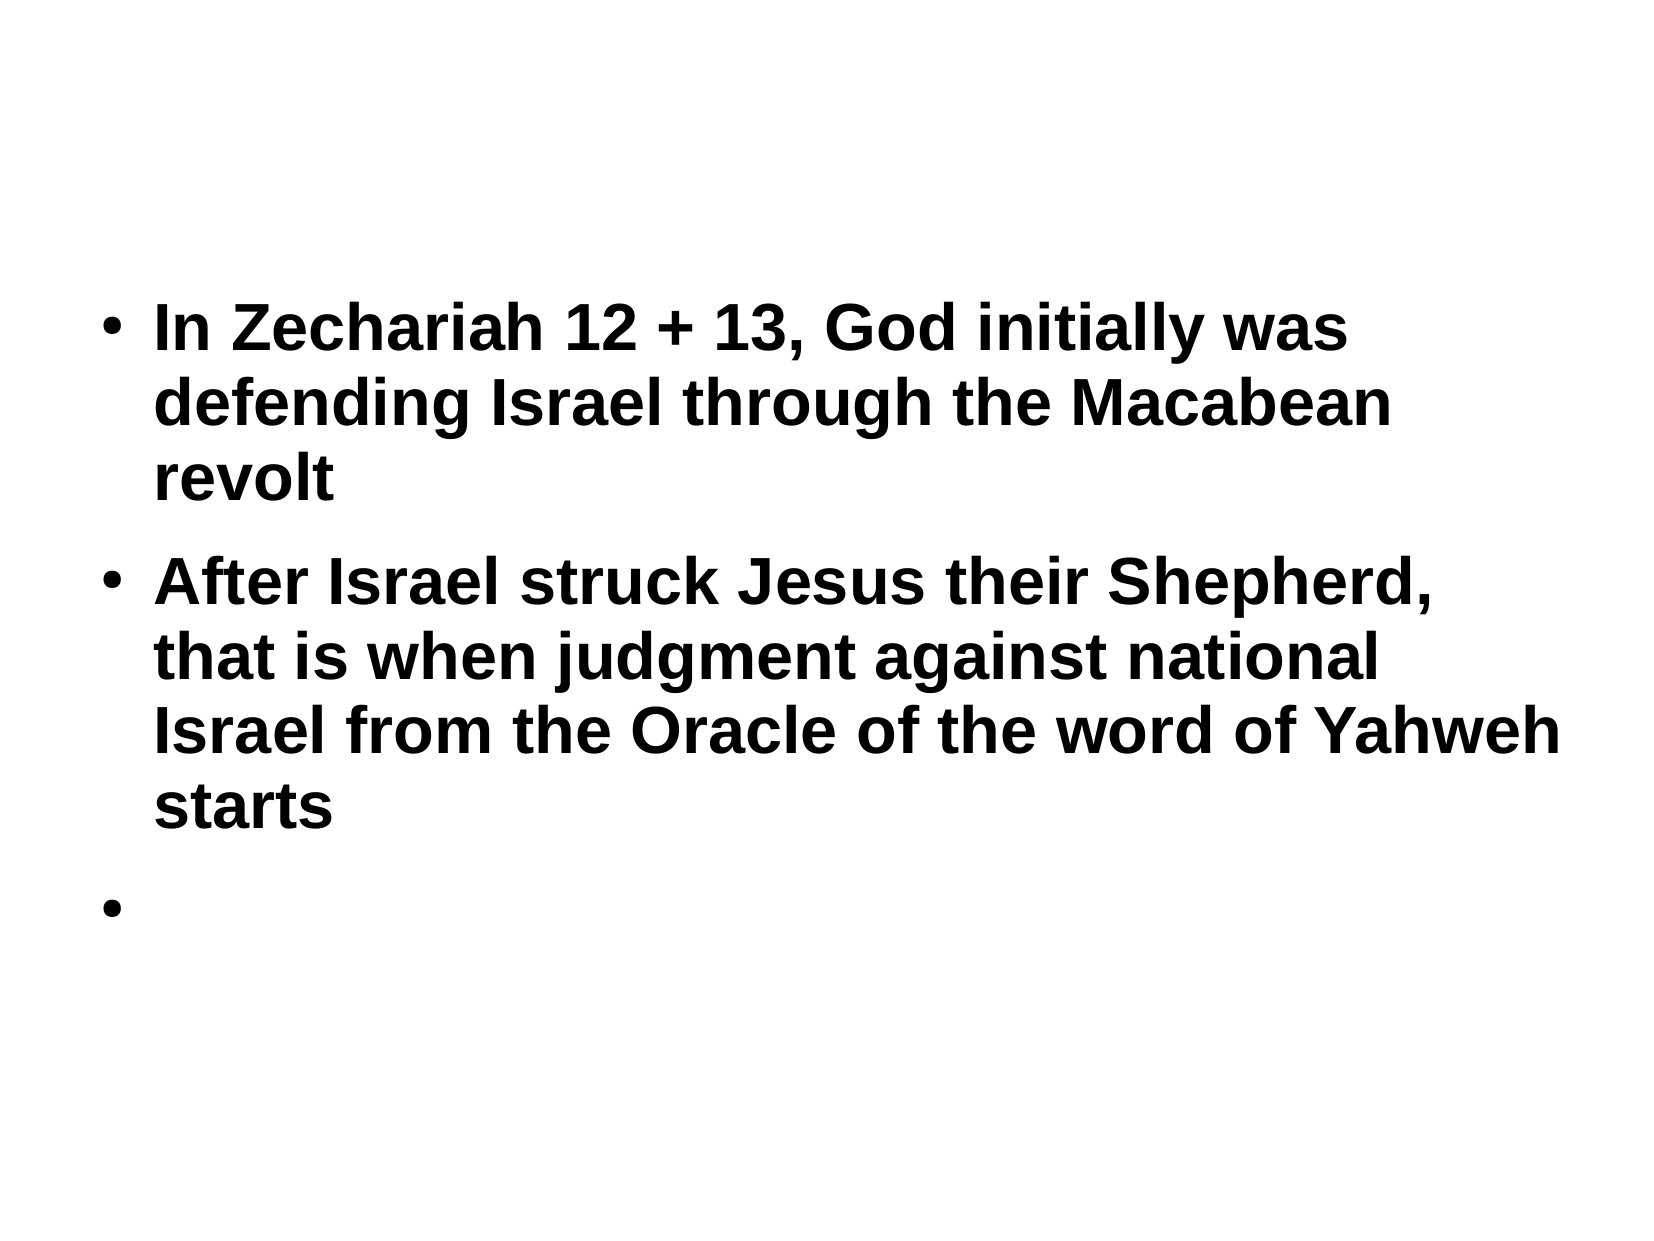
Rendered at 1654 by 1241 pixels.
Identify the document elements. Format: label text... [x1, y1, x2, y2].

list In Zechariah 12 + 13, God initially was defending Israel through the Macabean revolt After Israel struck Jesus their Shepherd, that is when judgment against national Israel from the Oracle of the word of Yahweh starts [82, 290, 1571, 1010]
